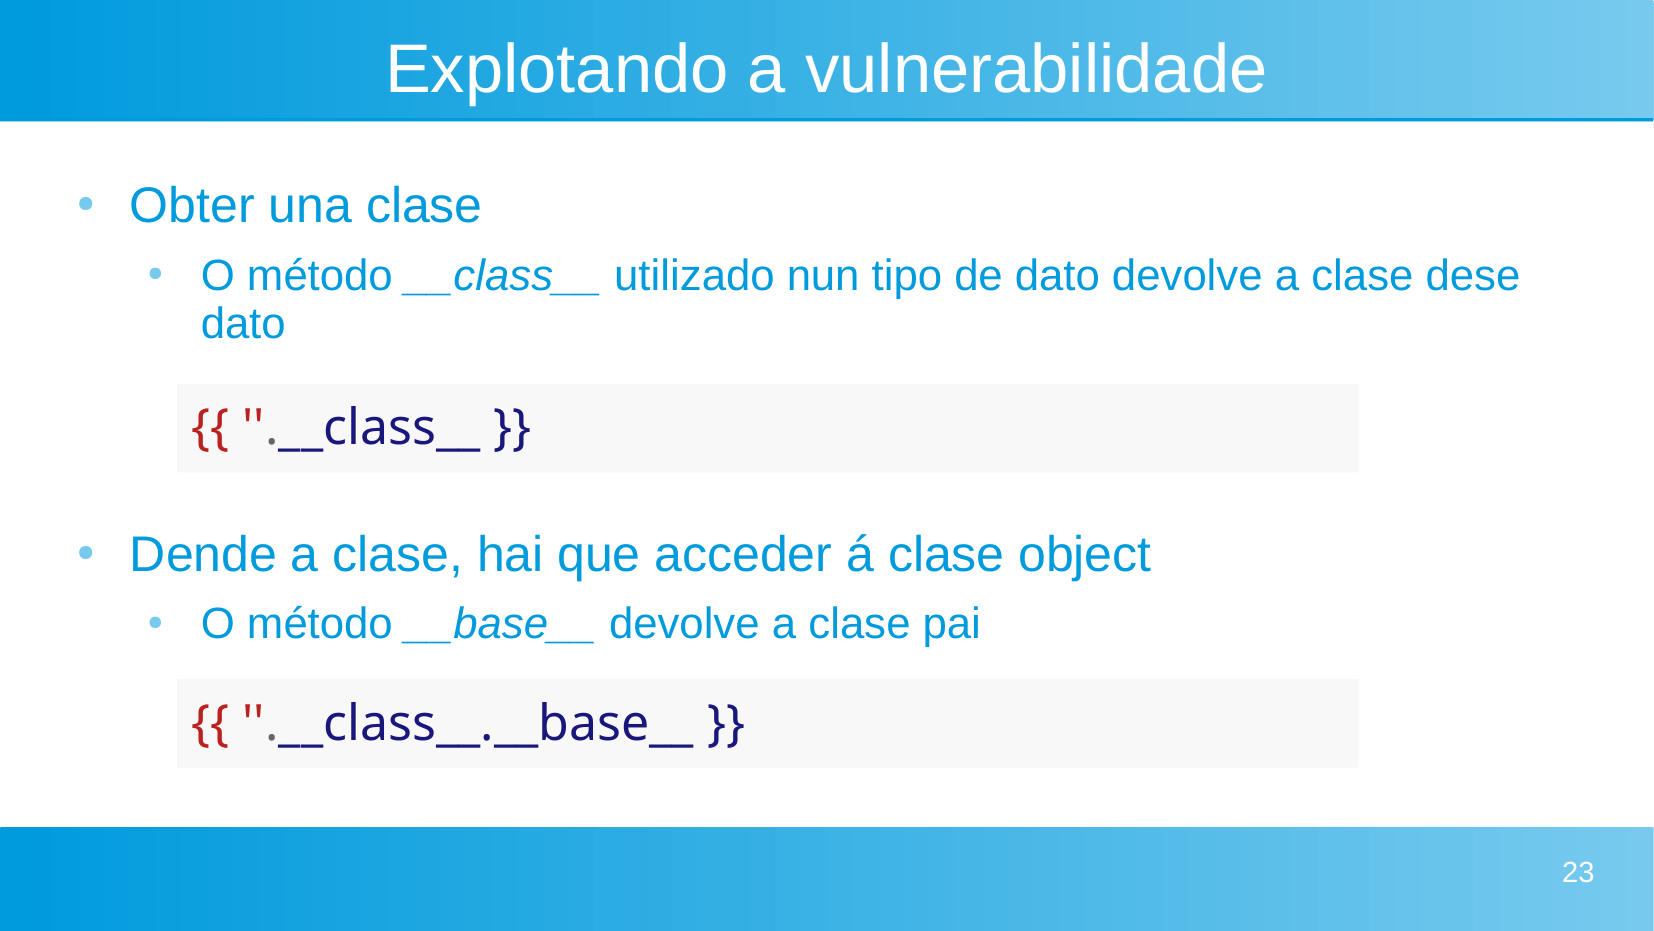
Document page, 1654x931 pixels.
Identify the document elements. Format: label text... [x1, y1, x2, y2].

text_box {{ ''.__class__ }} [177, 383, 1359, 473]
text_box {{ ''.__class__.__base__ }} [177, 679, 1359, 768]
list Obter una clase O método __class__ utilizado nun tipo de dato devolve a clase dese dato Dende a clase, hai que acceder á clase object O método __base__ devolve a clase pai [59, 177, 1595, 768]
title Explotando a vulnerabilidade [59, 29, 1595, 108]
